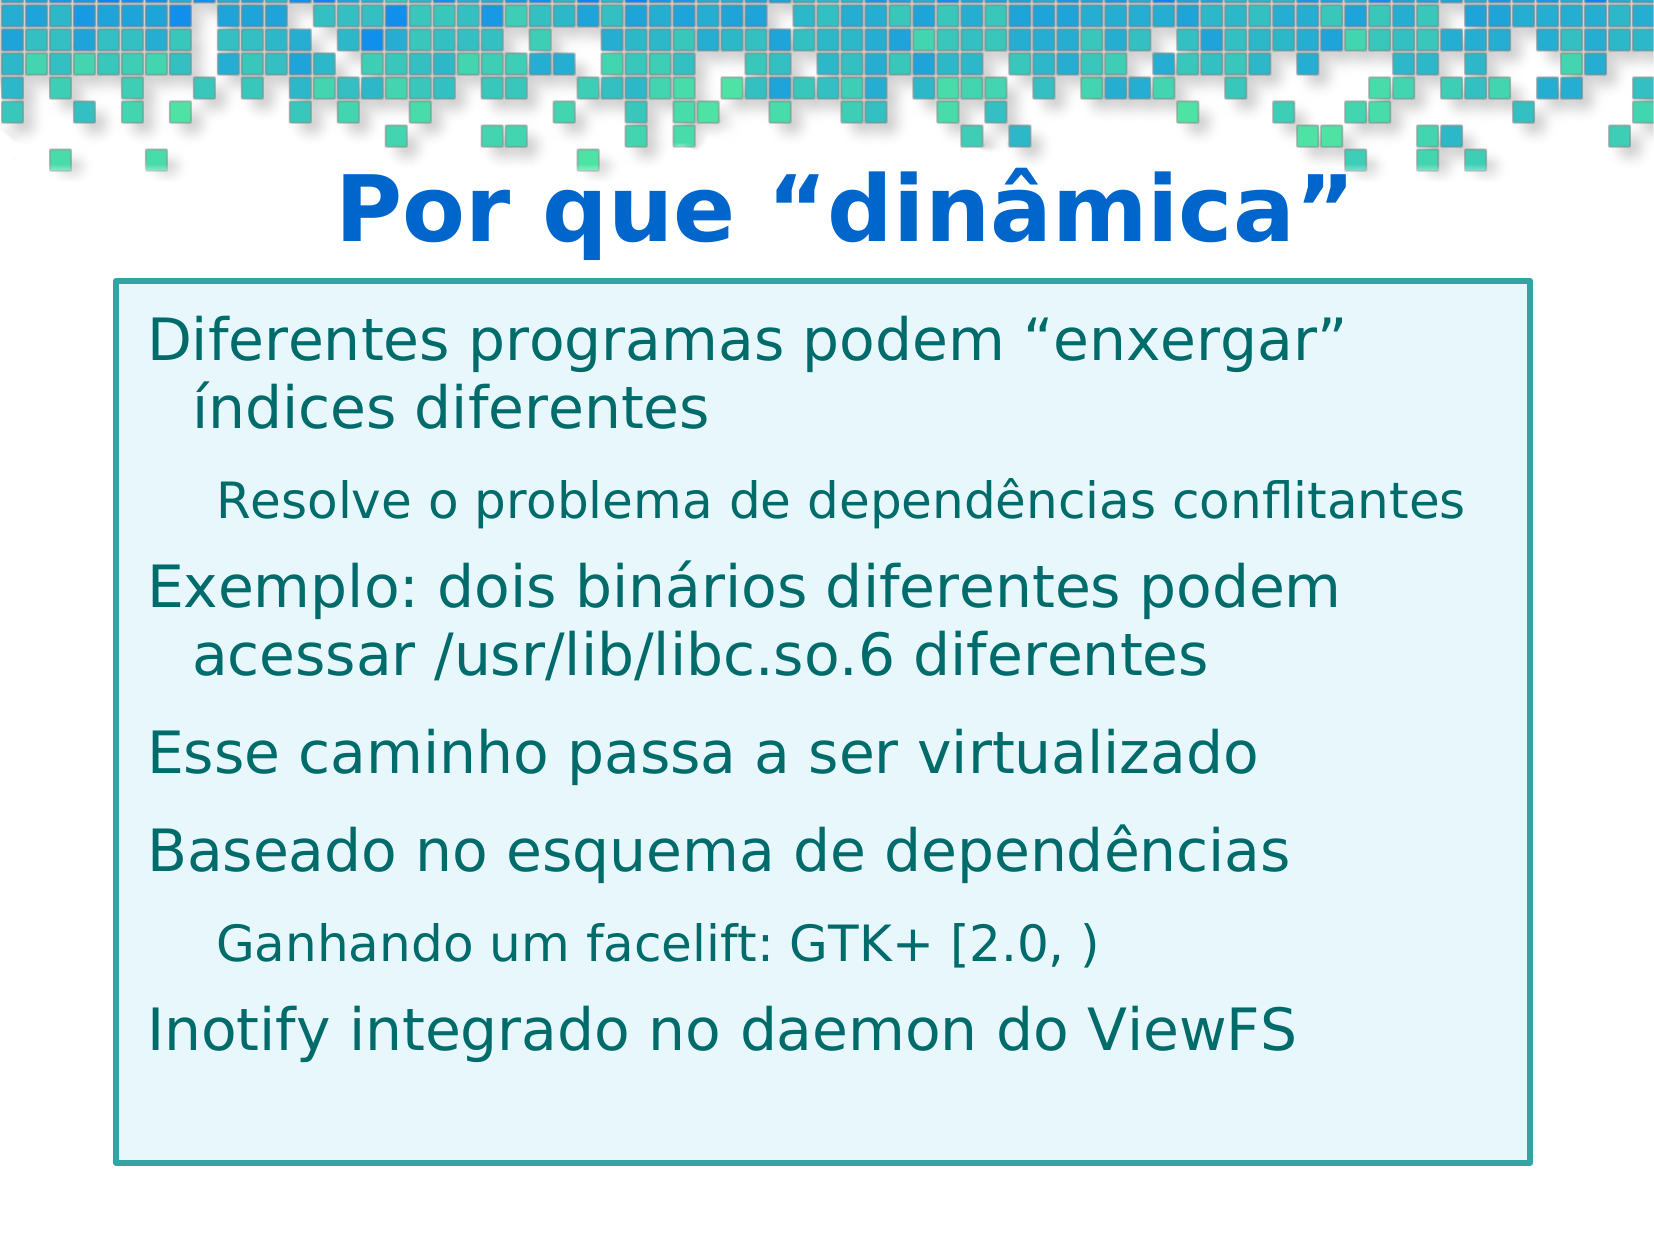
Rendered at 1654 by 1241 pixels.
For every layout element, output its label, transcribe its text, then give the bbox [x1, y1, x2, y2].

picture [0, 0, 1654, 185]
title Por que “dinâmica” [112, 132, 1581, 287]
list Diferentes programas podem “enxergar” índices diferentes Resolve o problema de dependências conflitantes Exemplo: dois binários diferentes podem acessar /usr/lib/libc.so.6 diferentes Esse caminho passa a ser virtualizado Baseado no esquema de dependências Ganhando um facelift: GTK+ [2.0, ) Inotify integrado no daemon do ViewFS [121, 306, 1534, 1160]
